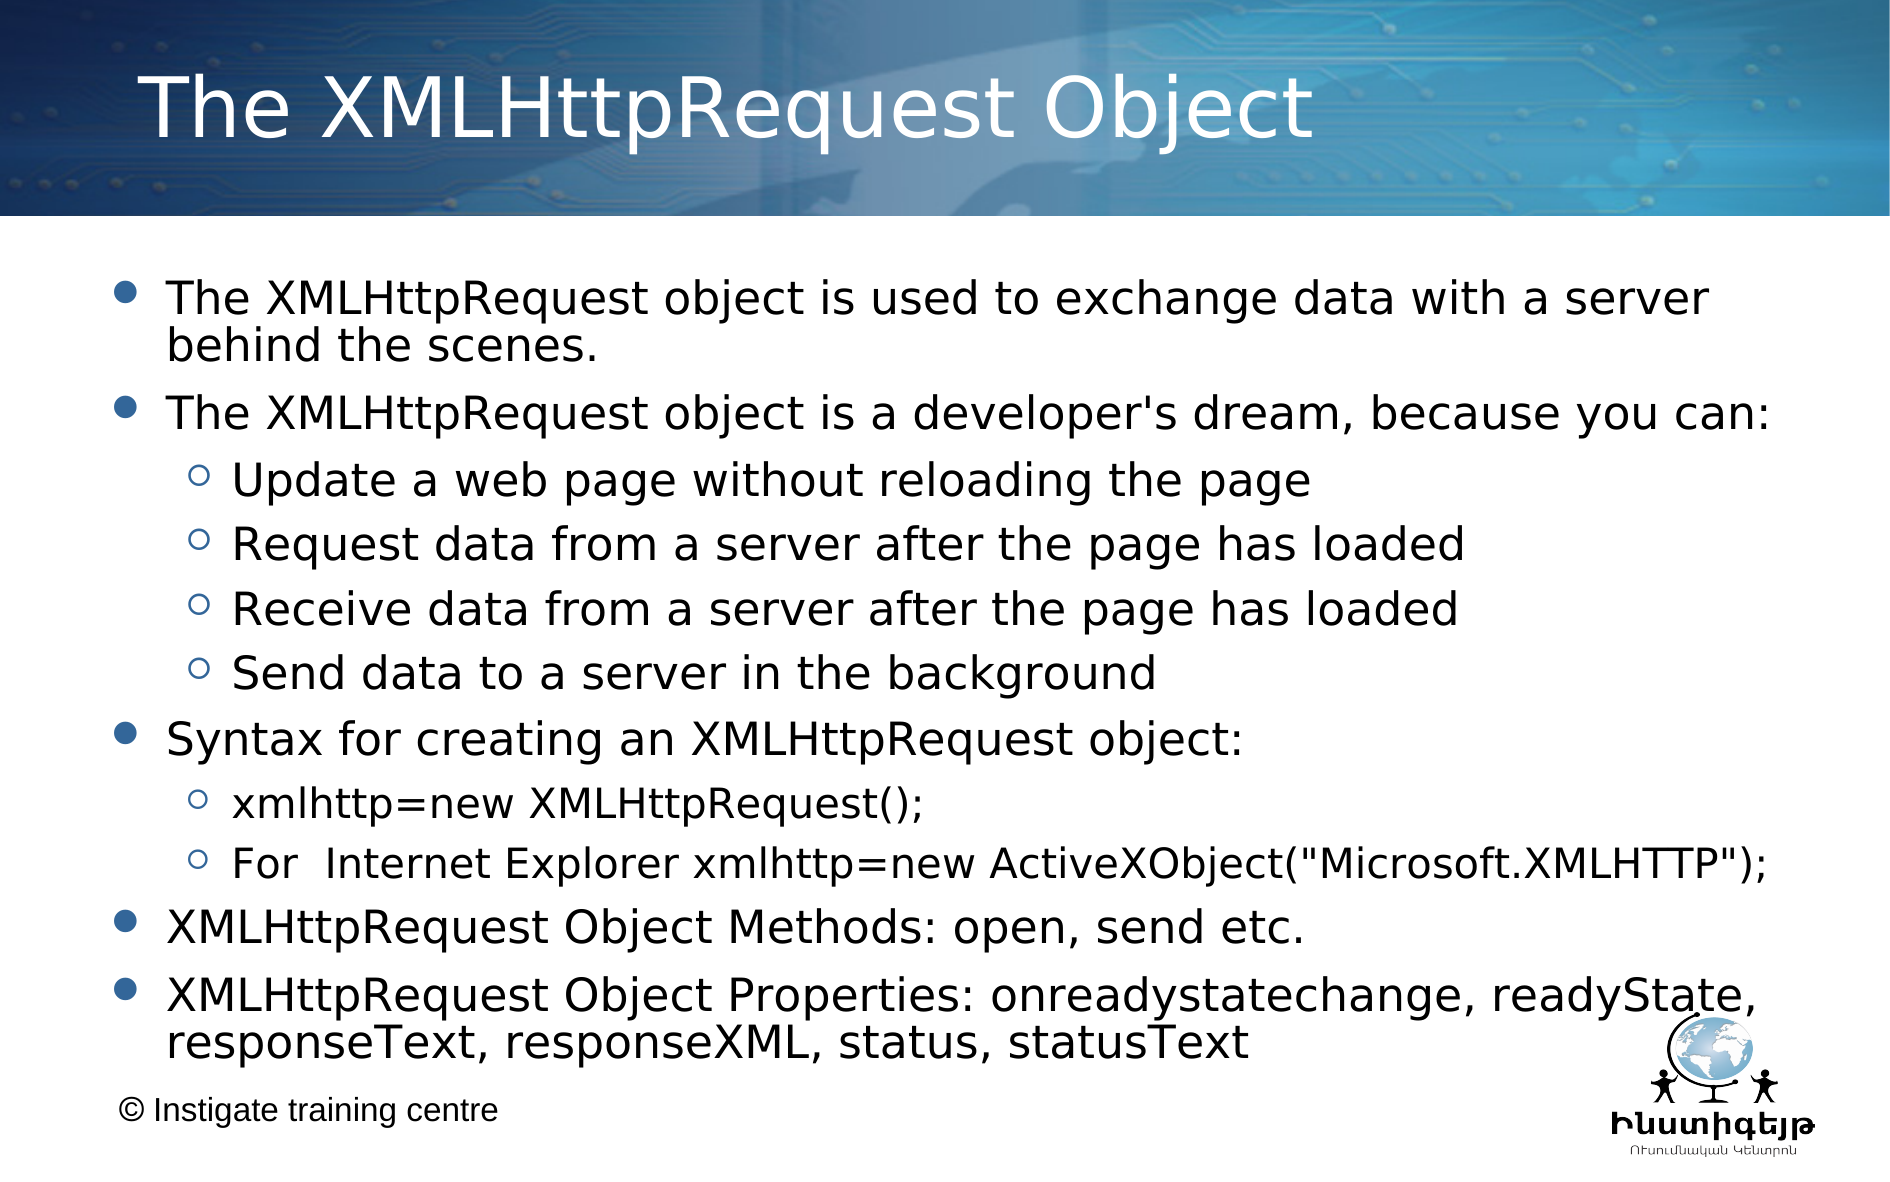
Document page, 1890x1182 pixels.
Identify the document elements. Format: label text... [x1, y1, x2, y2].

list The XMLHttpRequest object is used to exchange data with a server behind the scenes. The XMLHttpRequest object is a developer's dream, because you can: Update a web page without reloading the page Request data from a server after the page has loaded Receive data from a server after the page has loaded Send data to a server in the background Syntax for creating an XMLHttpRequest object: xmlhttp=new XMLHttpRequest(); For Internet Explorer xmlhttp=new ActiveXObject("Microsoft.XMLHTTP"); XMLHttpRequest Object Methods: open, send etc. XMLHttpRequest Object Properties: onreadystatechange, readyState, responseText, responseXML, status, statusText [110, 276, 1801, 302]
picture [0, 0, 1890, 216]
picture [1612, 1012, 1815, 1157]
